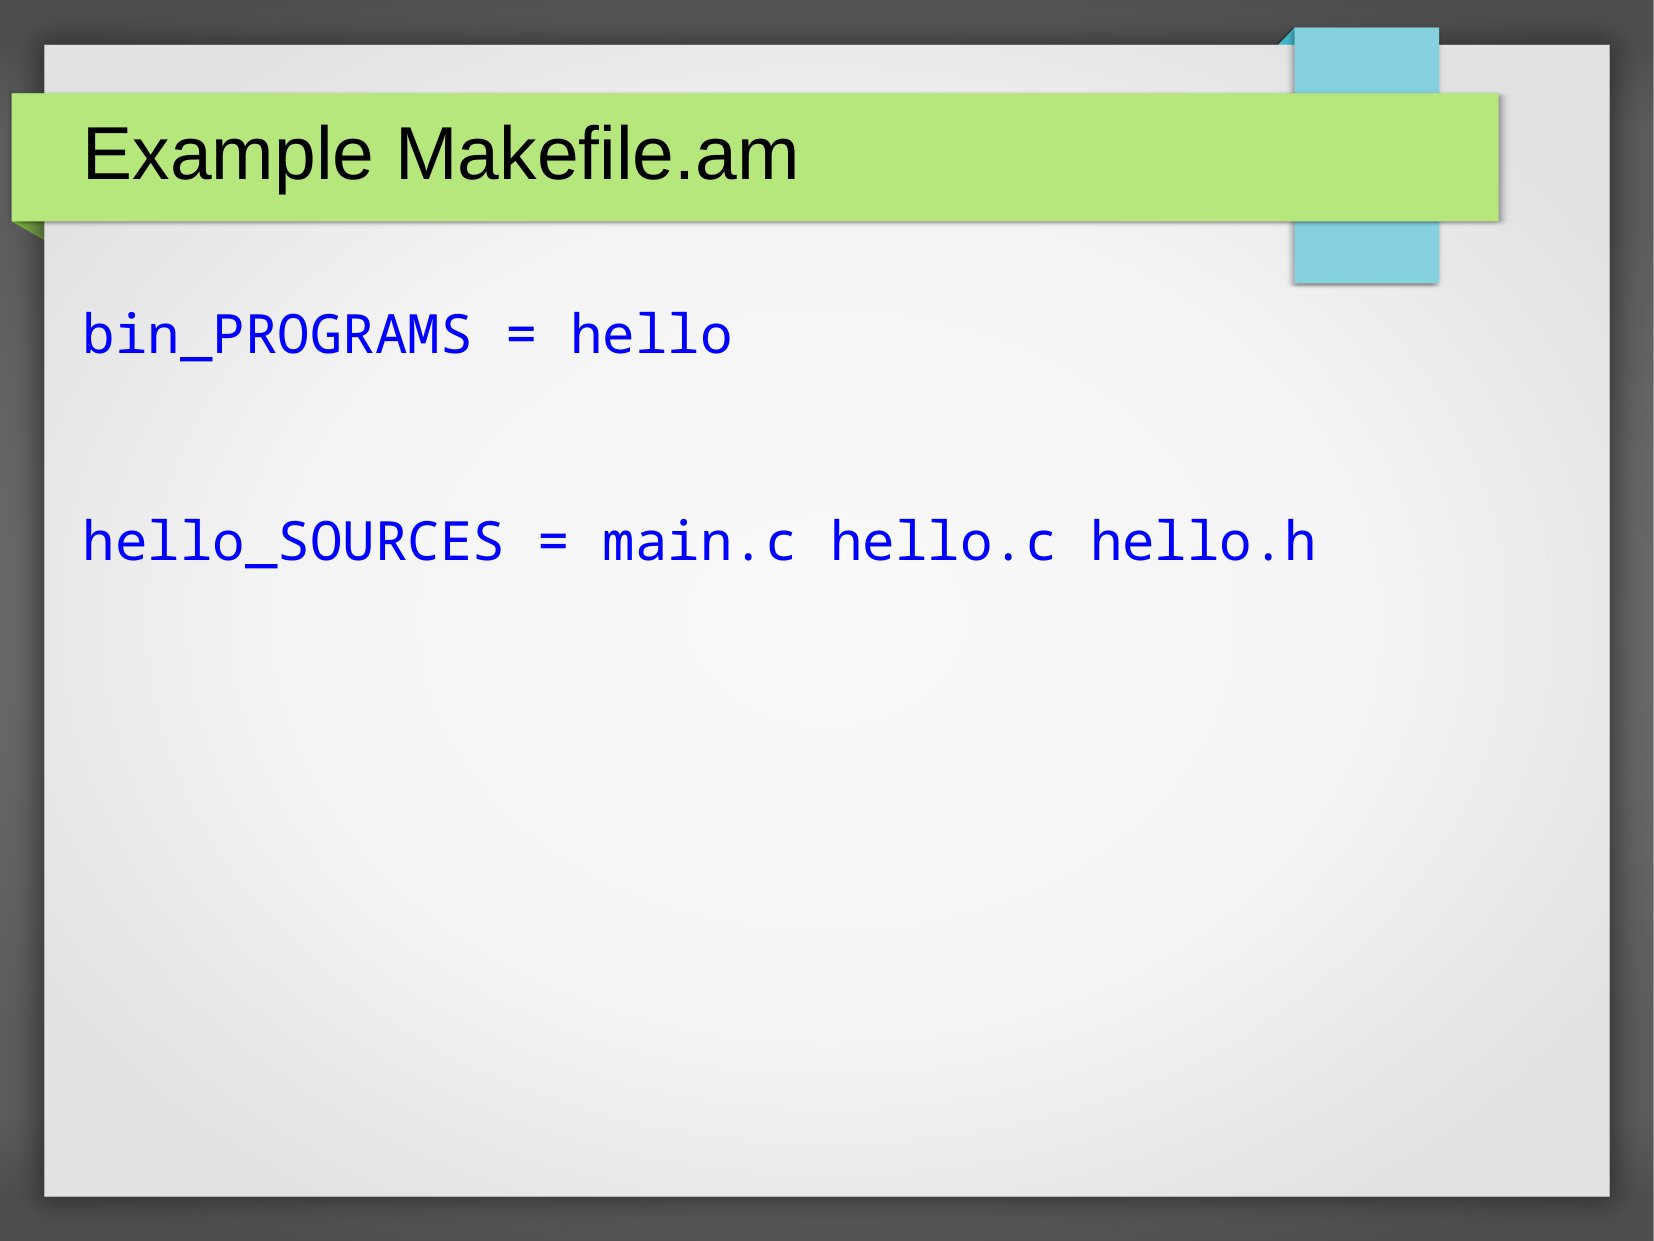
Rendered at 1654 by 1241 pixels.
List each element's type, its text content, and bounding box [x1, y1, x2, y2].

list bin_PROGRAMS = hello hello_SOURCES = main.c hello.c hello.h [82, 295, 1571, 1123]
picture [0, 0, 1654, 1241]
title Example Makefile.am [82, 94, 1264, 213]
